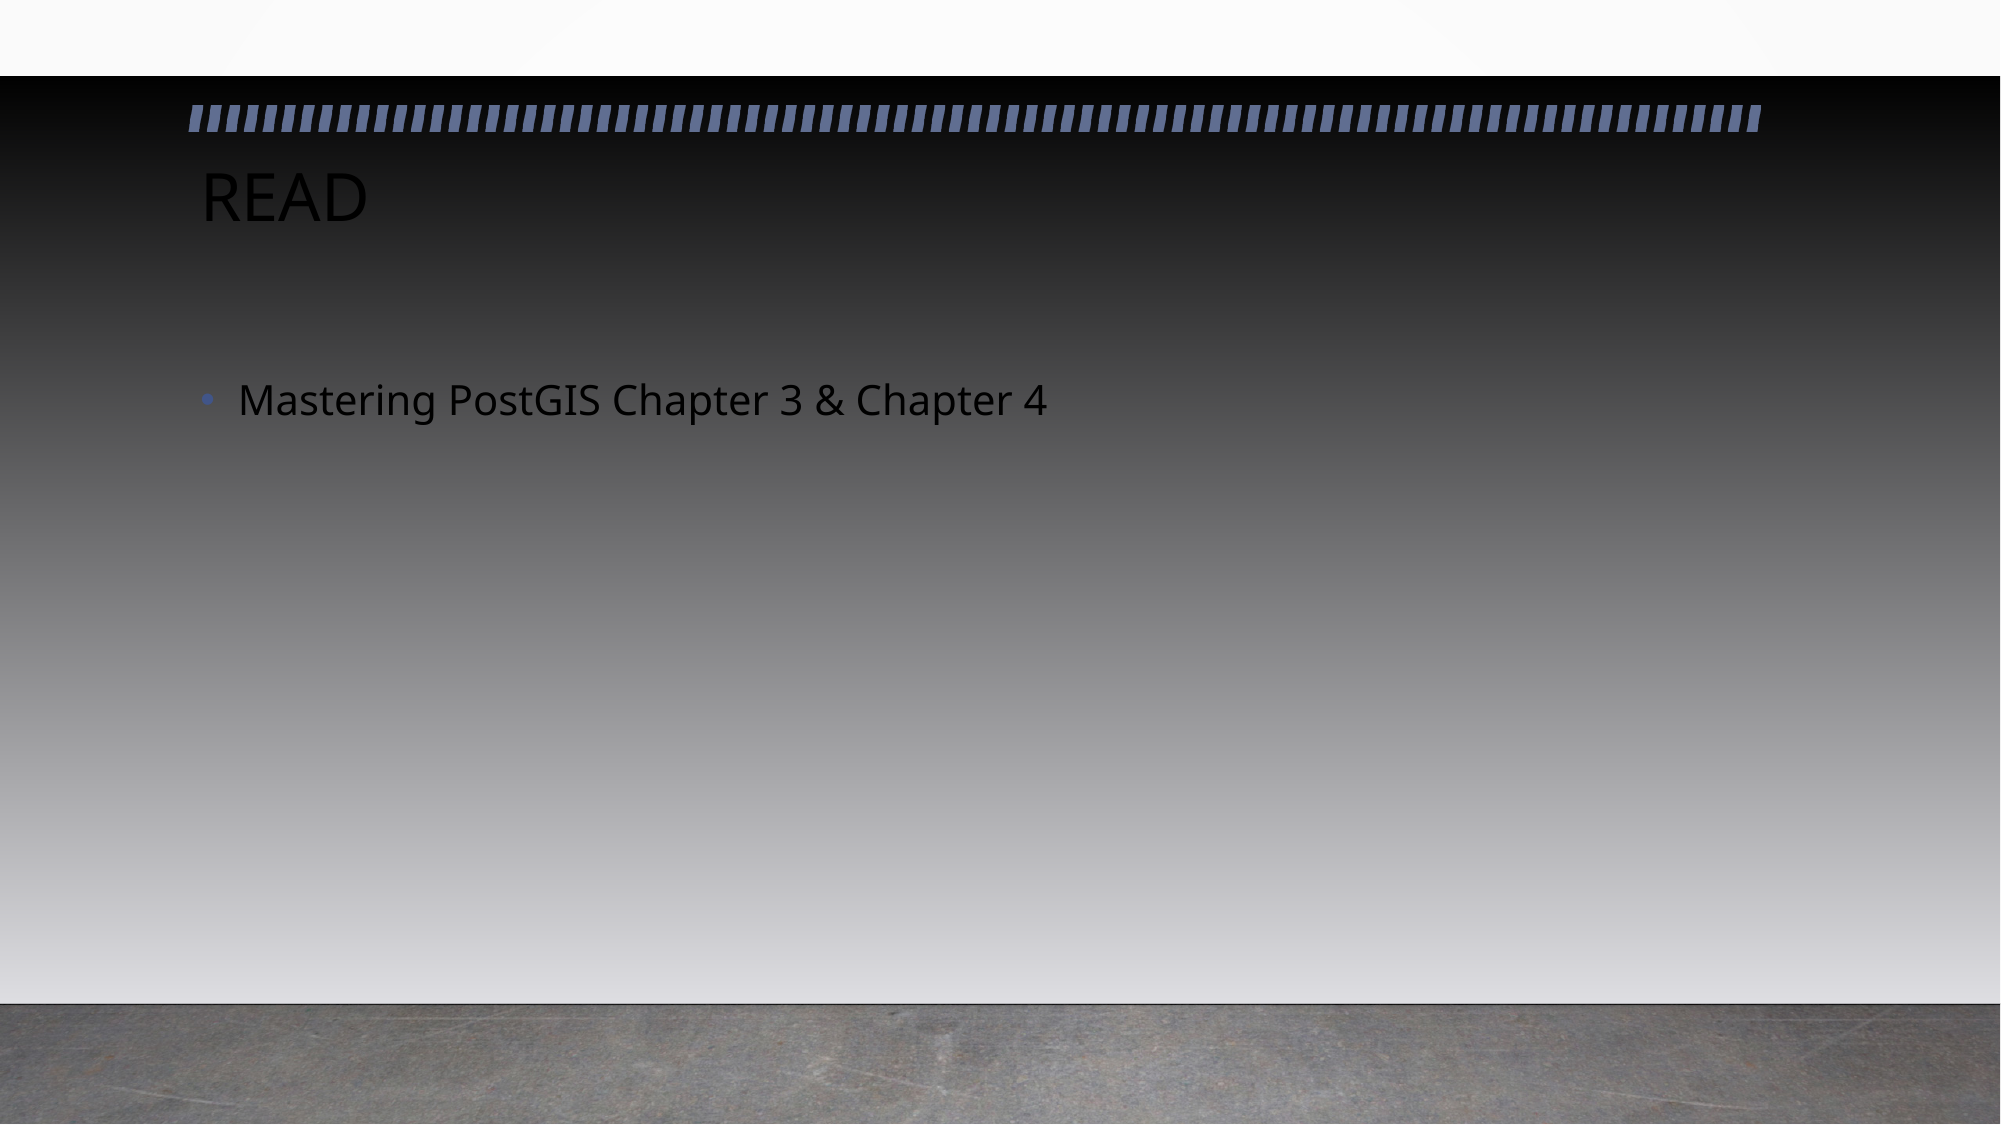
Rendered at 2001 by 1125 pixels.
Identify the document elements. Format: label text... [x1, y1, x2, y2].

title READ [185, 156, 1761, 329]
list Mastering PostGIS Chapter 3 & Chapter 4 [185, 356, 1761, 897]
